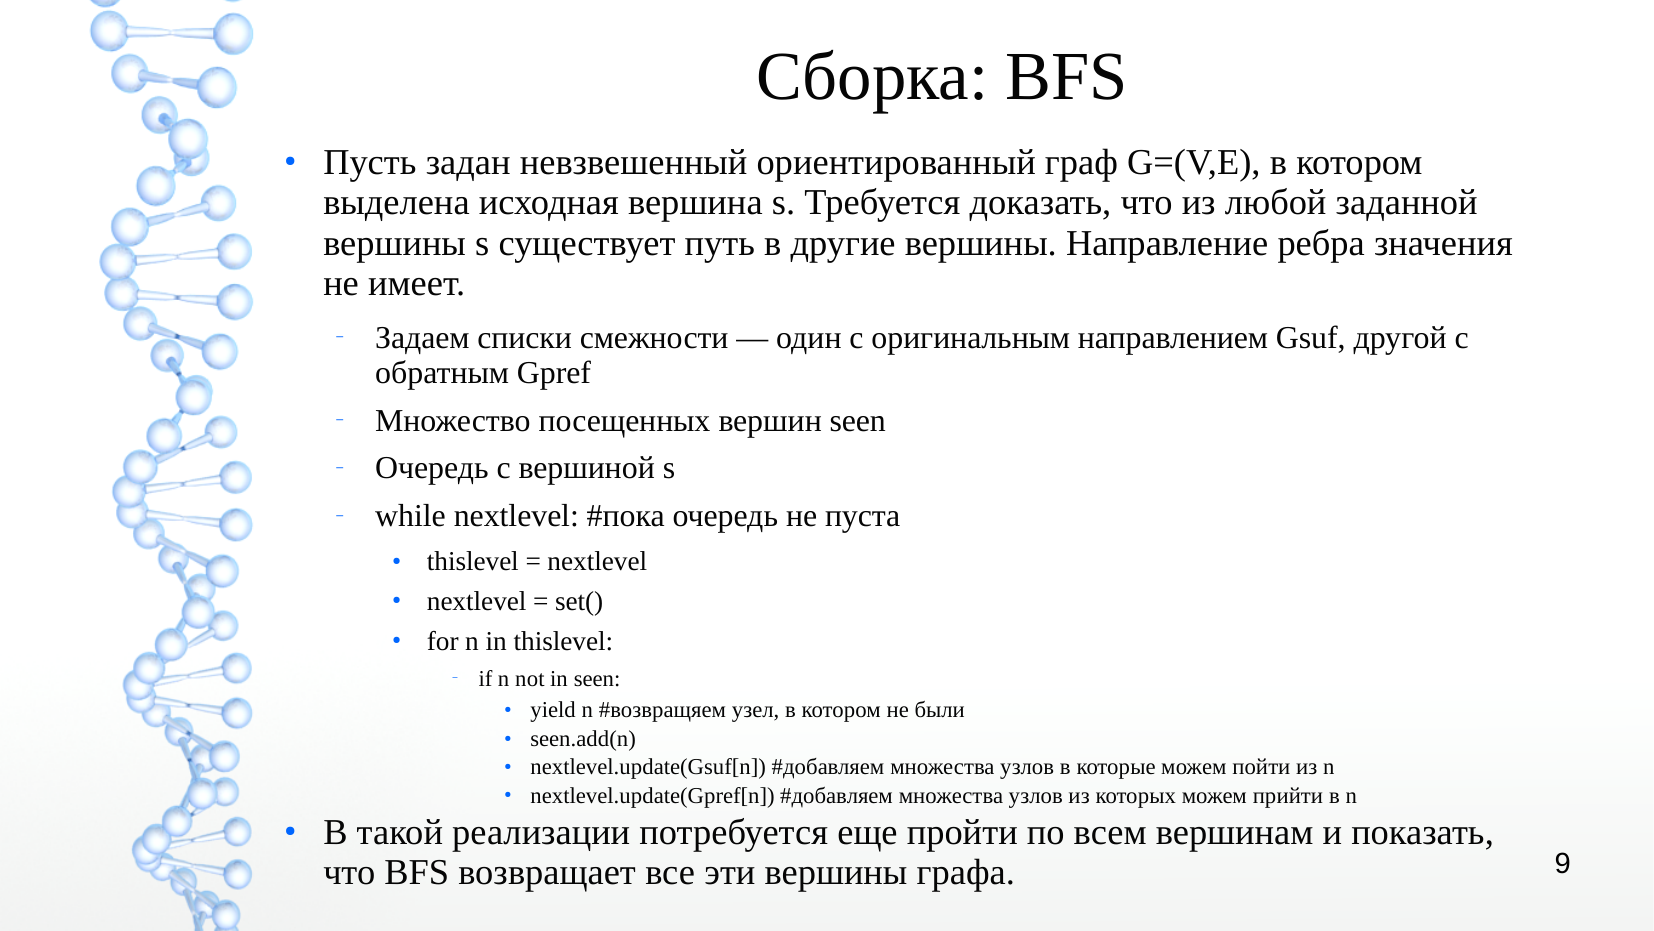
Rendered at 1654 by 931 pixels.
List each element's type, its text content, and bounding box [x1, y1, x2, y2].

picture [0, 0, 1654, 931]
title Сборка: BFS [277, 0, 1607, 154]
list Пусть задан невзвешенный ориентированный граф G=(V,E), в котором выделена исходная вершина s. Требуется доказать, что из любой заданной вершины s существует путь в другие вершины. Направление ребра значения не имеет. Задаем списки смежности — один с оригинальным направлением Gsuf, другой с обратным Gpref Множество посещенных вершин seen Очередь с вершиной s while nextlevel: #пока очередь не пуста thislevel = nextlevel nextlevel = set() for n in thislevel: if n not in seen: yield n #возвращяем узел, в котором не были seen.add(n) nextlevel.update(Gsuf[n]) #добавляем множества узлов в которые можем пойти из n nextlevel.update(Gpref[n]) #добавляем множества узлов из которых можем прийти в n В такой реализации потребуется еще пройти по всем вершинам и показать, что BFS возвращает все эти вершины графа. [271, 141, 1536, 898]
